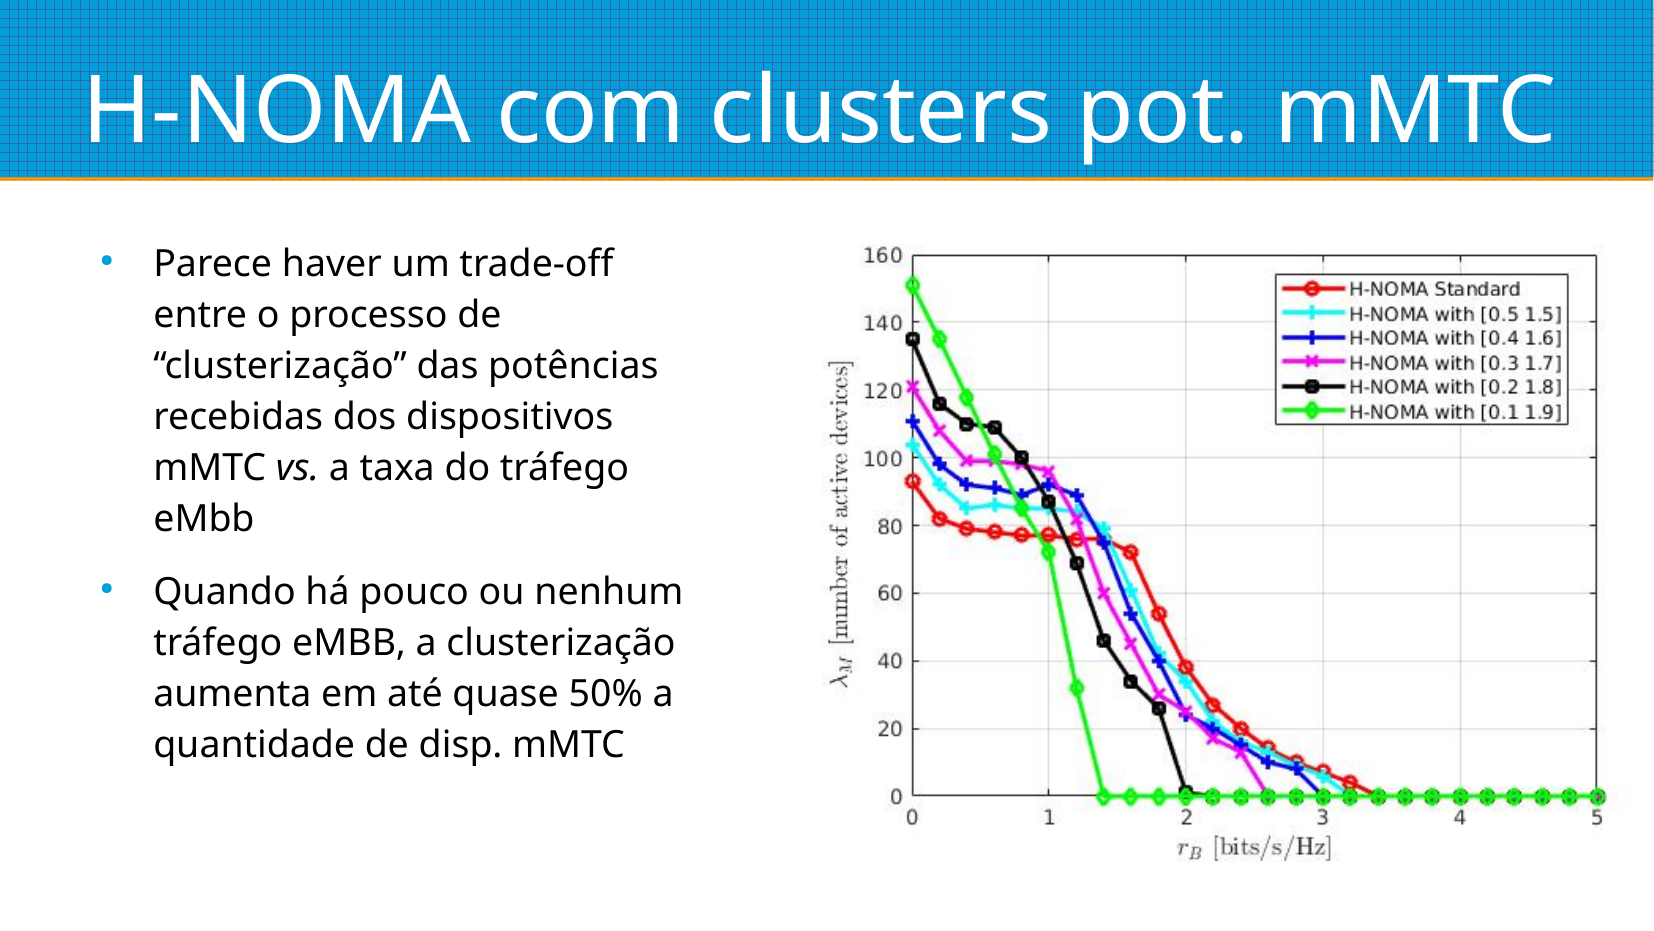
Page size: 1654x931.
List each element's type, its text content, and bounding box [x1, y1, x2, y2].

title H-NOMA com clusters pot. mMTC [82, 14, 1571, 171]
picture [797, 206, 1654, 870]
list Parece haver um trade-off entre o processo de “clusterização” das potências recebidas dos dispositivos mMTC vs. a taxa do tráfego eMbb Quando há pouco ou nenhum tráfego eMBB, a clusterização aumenta em até quase 50% a quantidade de disp. mMTC [82, 236, 709, 811]
